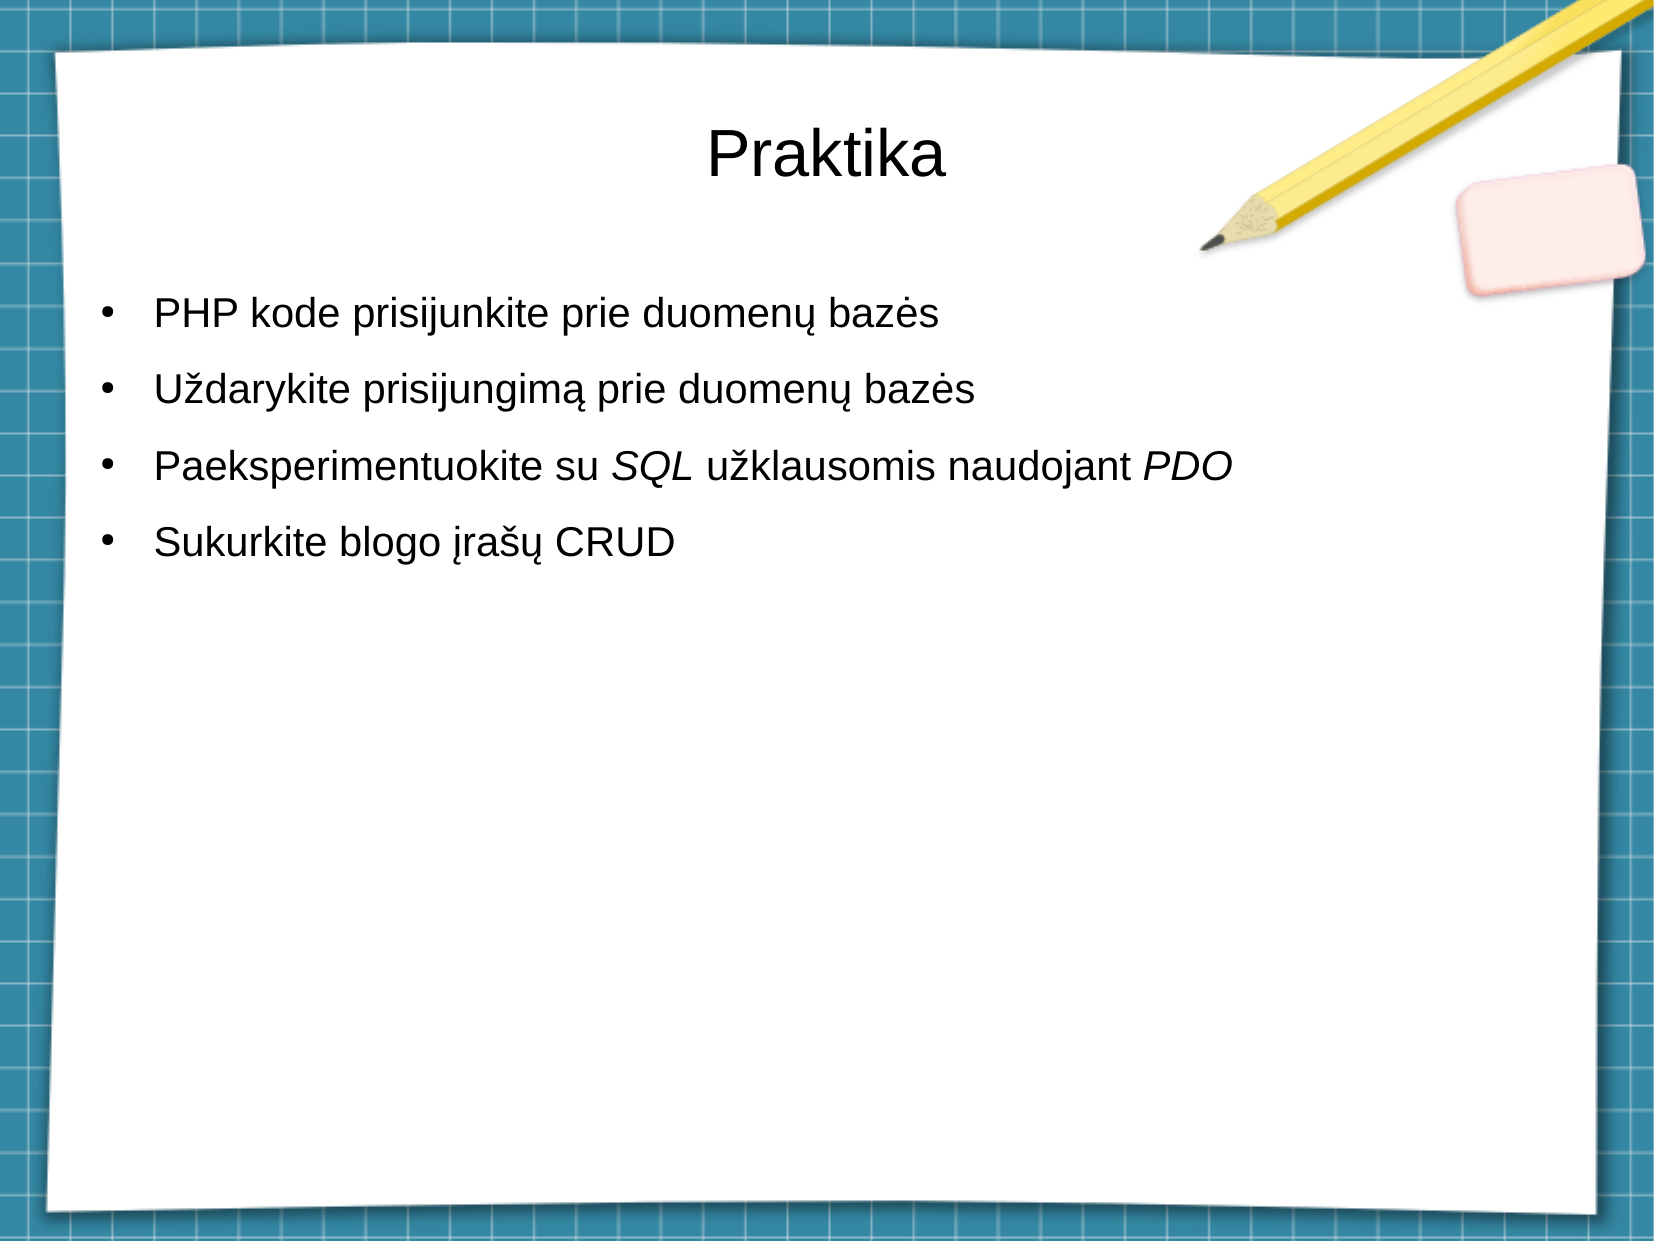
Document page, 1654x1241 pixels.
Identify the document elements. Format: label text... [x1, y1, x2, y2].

picture [0, 0, 1654, 1241]
list PHP kode prisijunkite prie duomenų bazės Uždarykite prisijungimą prie duomenų bazės Paeksperimentuokite su SQL užklausomis naudojant PDO Sukurkite blogo įrašų CRUD [82, 290, 1571, 1010]
title Praktika [82, 49, 1571, 257]
